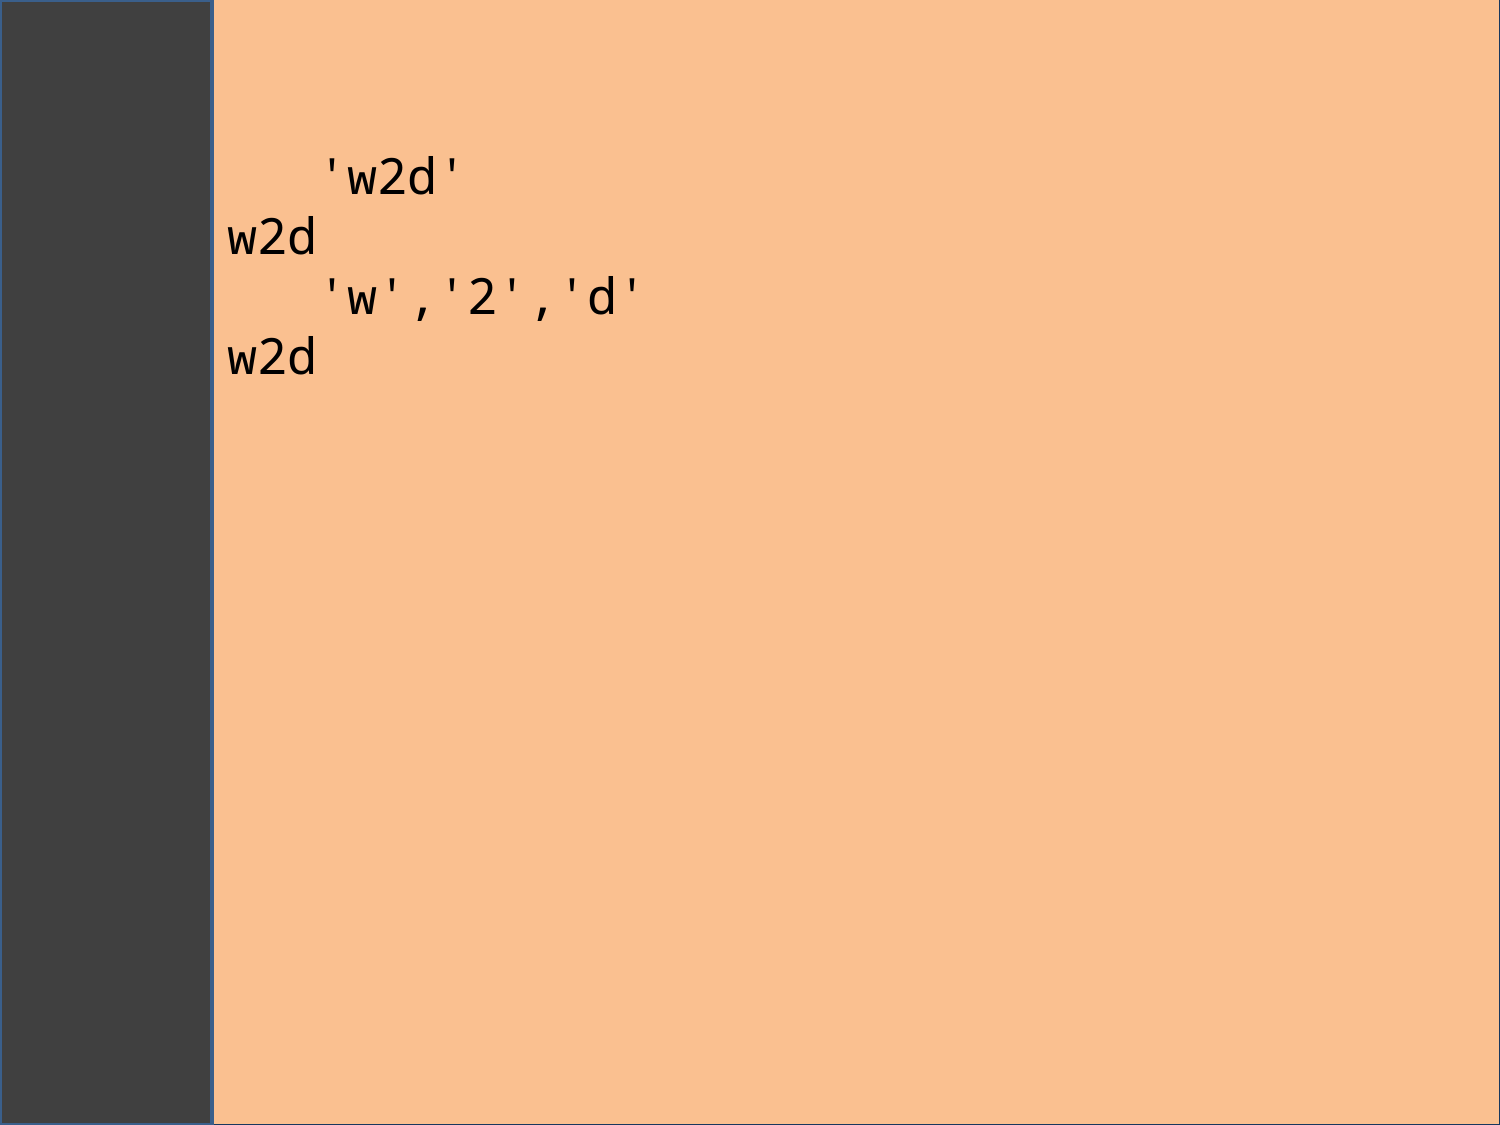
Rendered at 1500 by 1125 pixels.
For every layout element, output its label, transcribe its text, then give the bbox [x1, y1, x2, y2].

text_box [0, 0, 1500, 1125]
text_box 'w2d' w2d 'w','2','d' w2d [213, 137, 1425, 393]
